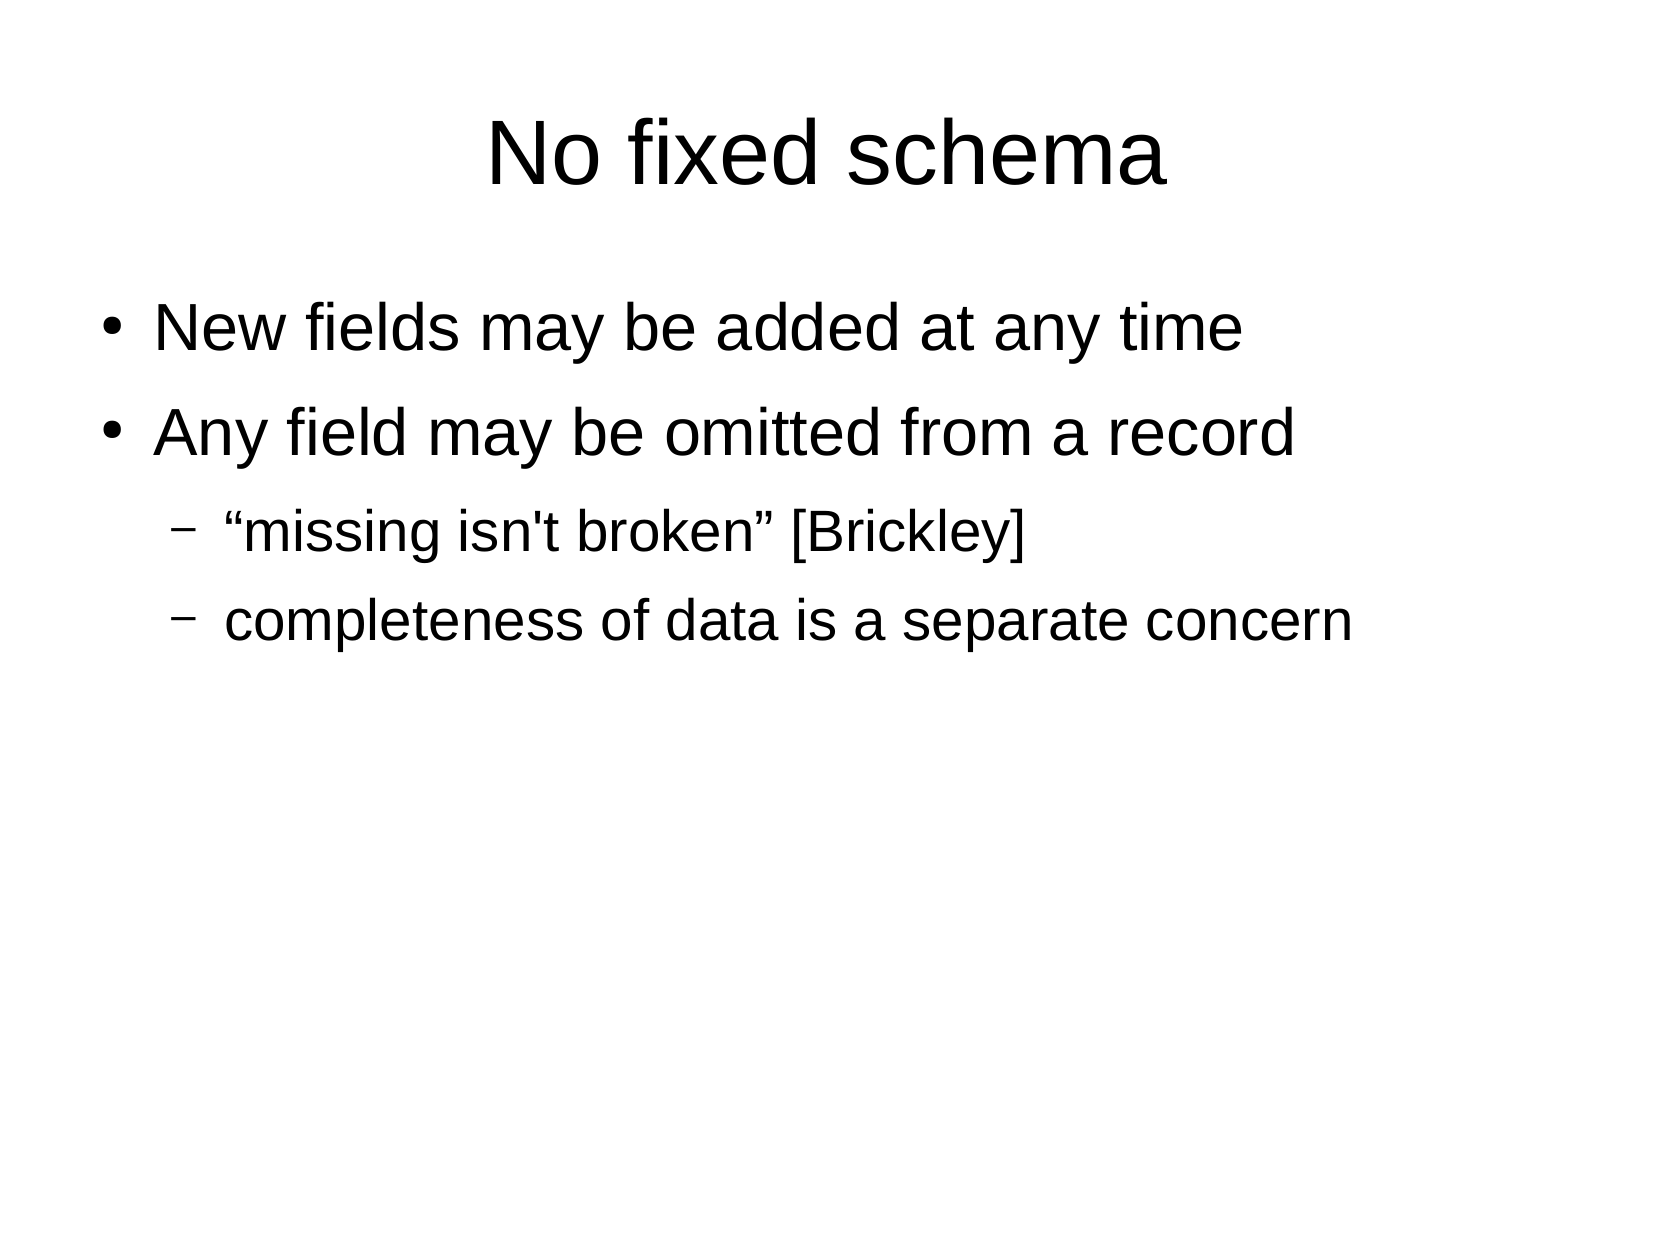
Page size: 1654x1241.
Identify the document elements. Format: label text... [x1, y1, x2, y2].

list New fields may be added at any time Any field may be omitted from a record “missing isn't broken” [Brickley] completeness of data is a separate concern [82, 290, 1538, 1010]
title No fixed schema [82, 49, 1571, 257]
